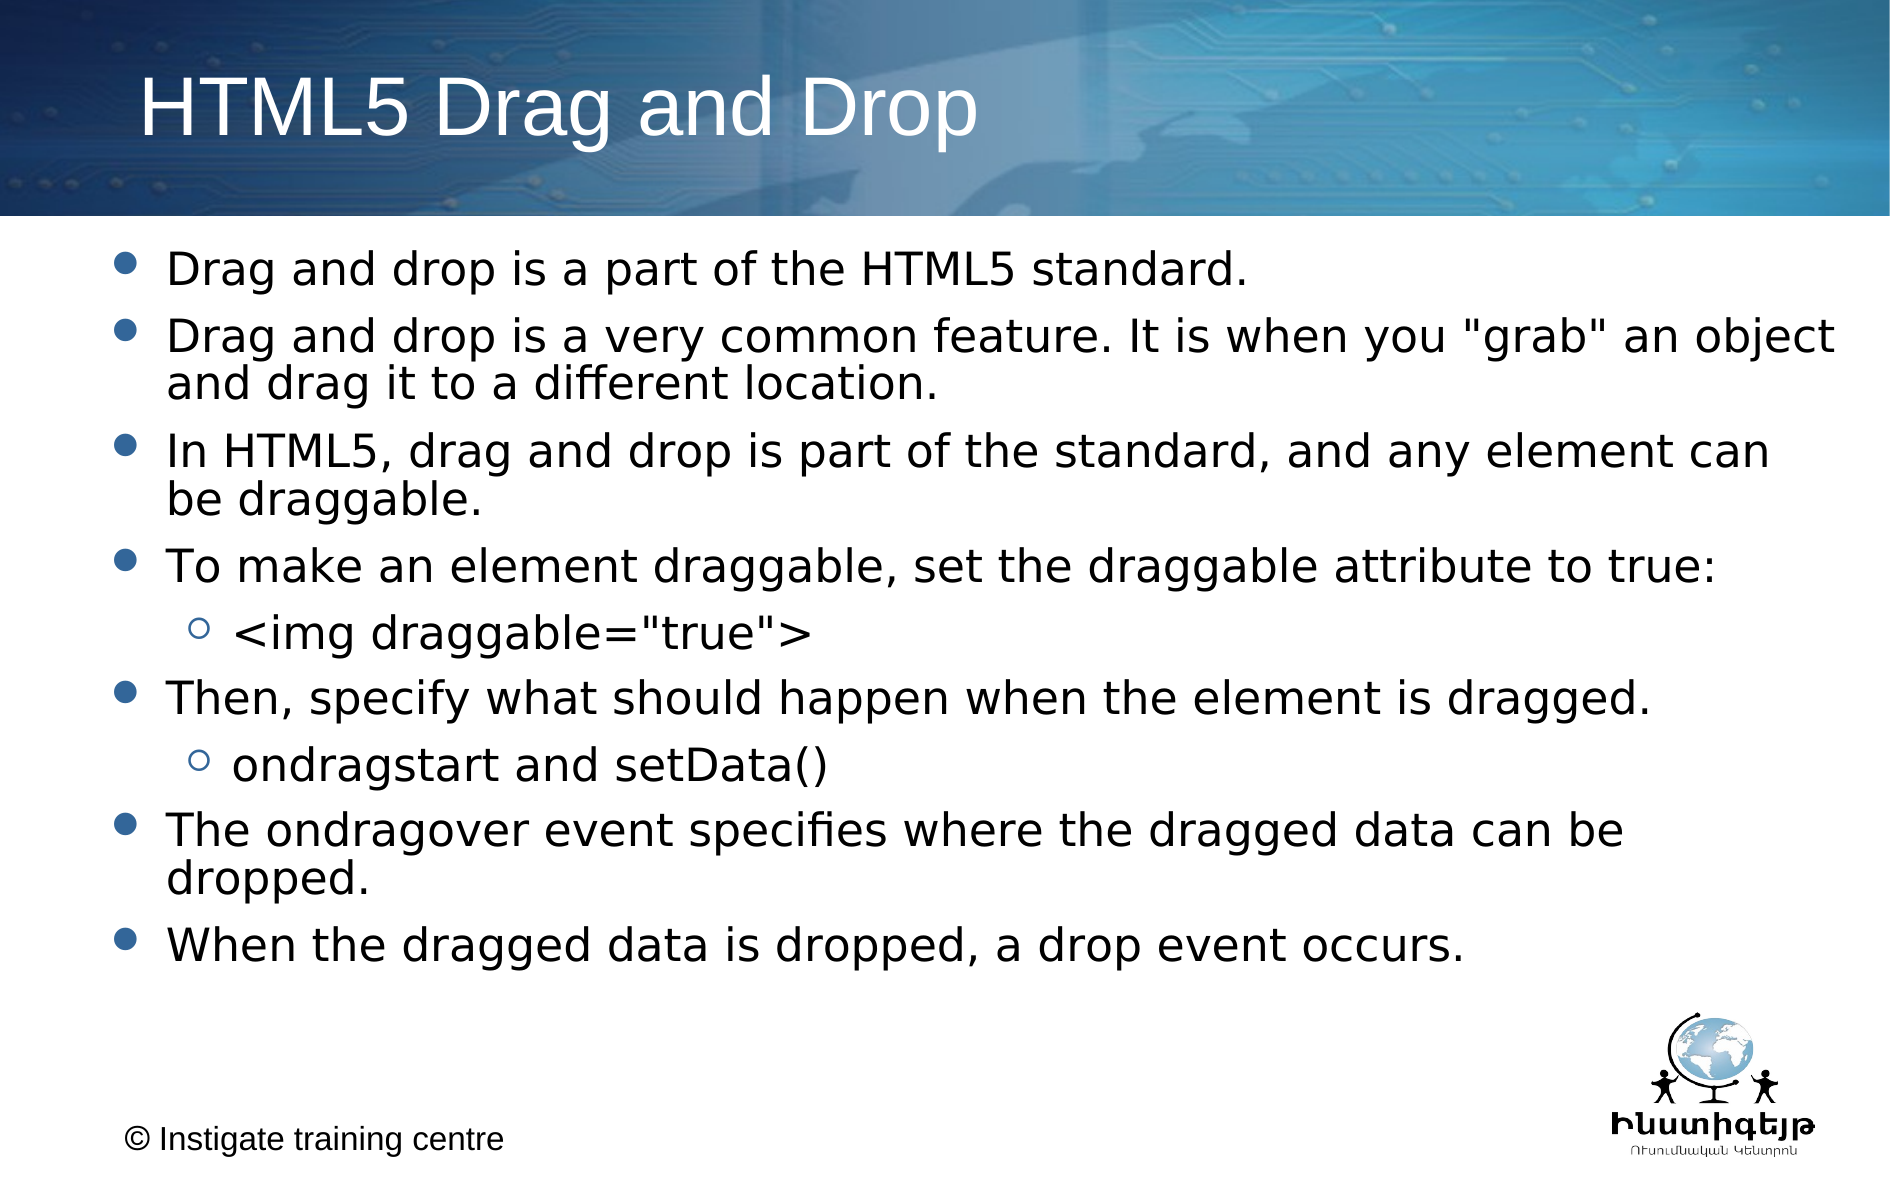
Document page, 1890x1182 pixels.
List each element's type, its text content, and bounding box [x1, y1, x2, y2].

picture [0, 0, 1890, 216]
list Drag and drop is a part of the HTML5 standard. Drag and drop is a very common feature. It is when you "grab" an object and drag it to a different location. In HTML5, drag and drop is part of the standard, and any element can be draggable. To make an element draggable, set the draggable attribute to true: <img draggable="true"> Then, specify what should happen when the element is dragged. ondragstart and setData() The ondragover event specifies where the dragged data can be dropped. When the dragged data is dropped, a drop event occurs. [110, 247, 1838, 274]
picture [1612, 1012, 1815, 1157]
